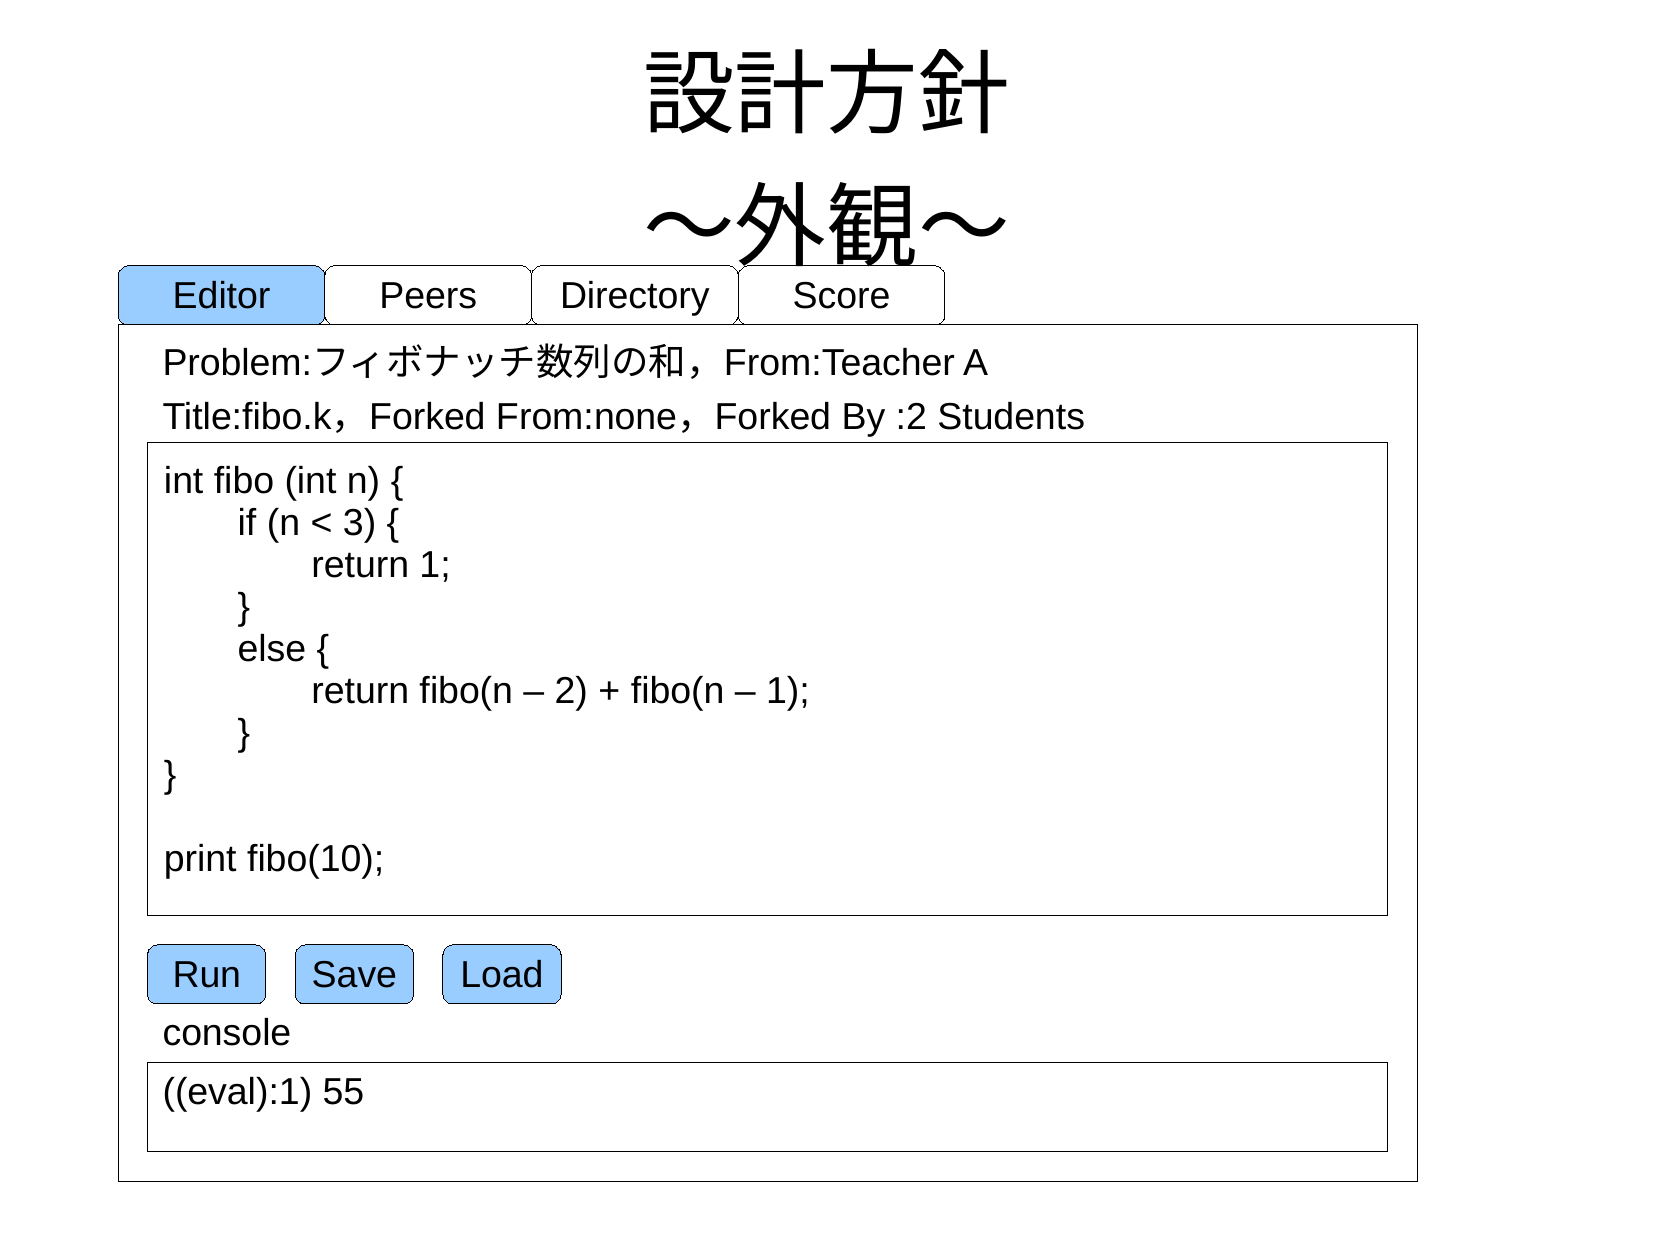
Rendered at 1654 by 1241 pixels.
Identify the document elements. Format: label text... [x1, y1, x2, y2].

text_box Load [442, 944, 562, 1004]
text_box Score [738, 265, 945, 325]
text_box Editor [118, 265, 325, 324]
text_box Run [147, 944, 266, 1004]
text_box Peers [325, 265, 532, 324]
text_box Directory [531, 265, 738, 324]
text_box ((eval):1) 55 [147, 1062, 1388, 1120]
text_box console [147, 1003, 307, 1061]
text_box int fibo (int n) { if (n < 3) { return 1; } else { return fibo(n – 2) + fibo(n – 1); } } print fibo(10); [149, 451, 1154, 922]
title 設計方針 ～外観～ [82, 36, 1571, 270]
text_box Problem:フィボナッチ数列の和，From:Teacher A Title:fibo.k，Forked From:none，Forked By :2 Students [147, 324, 1211, 443]
text_box Save [295, 944, 414, 1004]
